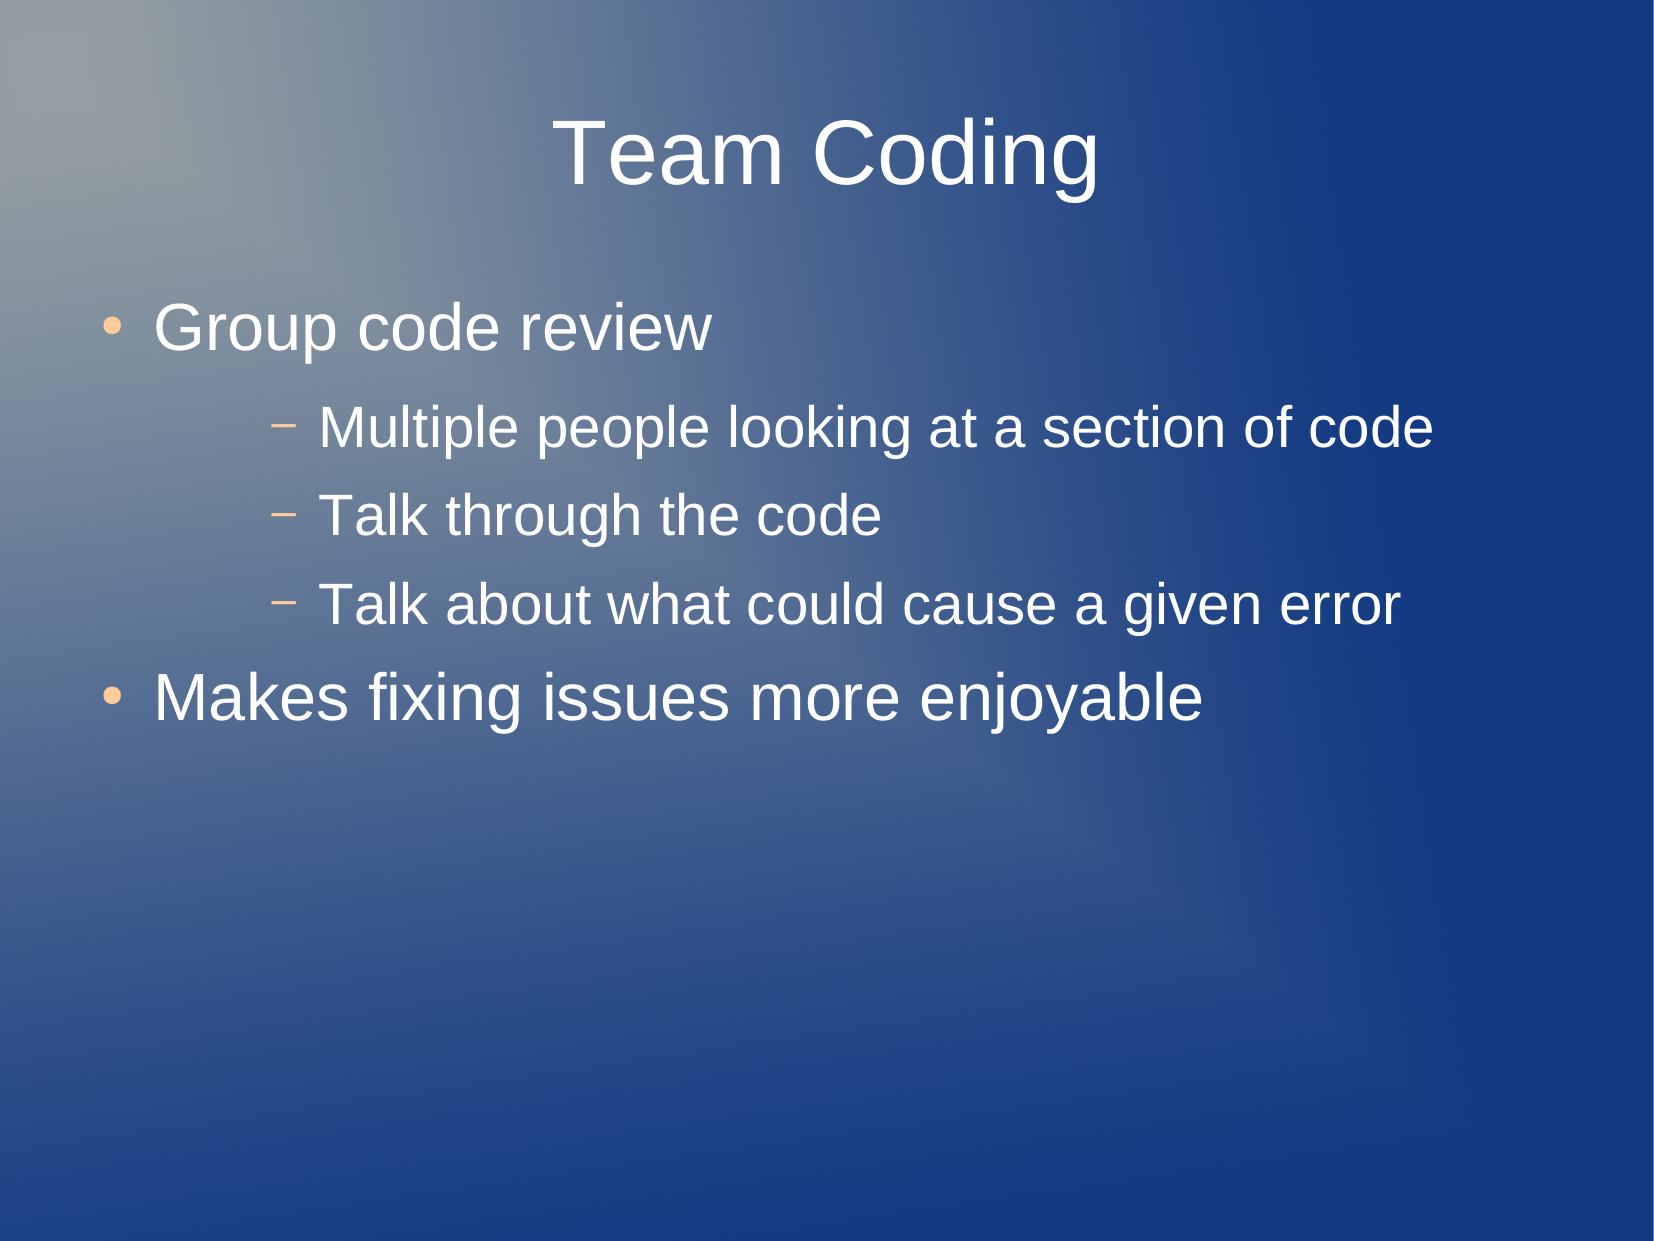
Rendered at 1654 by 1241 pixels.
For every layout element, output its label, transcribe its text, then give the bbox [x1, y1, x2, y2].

list Group code review Multiple people looking at a section of code Talk through the code Talk about what could cause a given error Makes fixing issues more enjoyable [82, 290, 1571, 736]
title Team Coding [82, 56, 1571, 250]
picture [0, 0, 1654, 1241]
